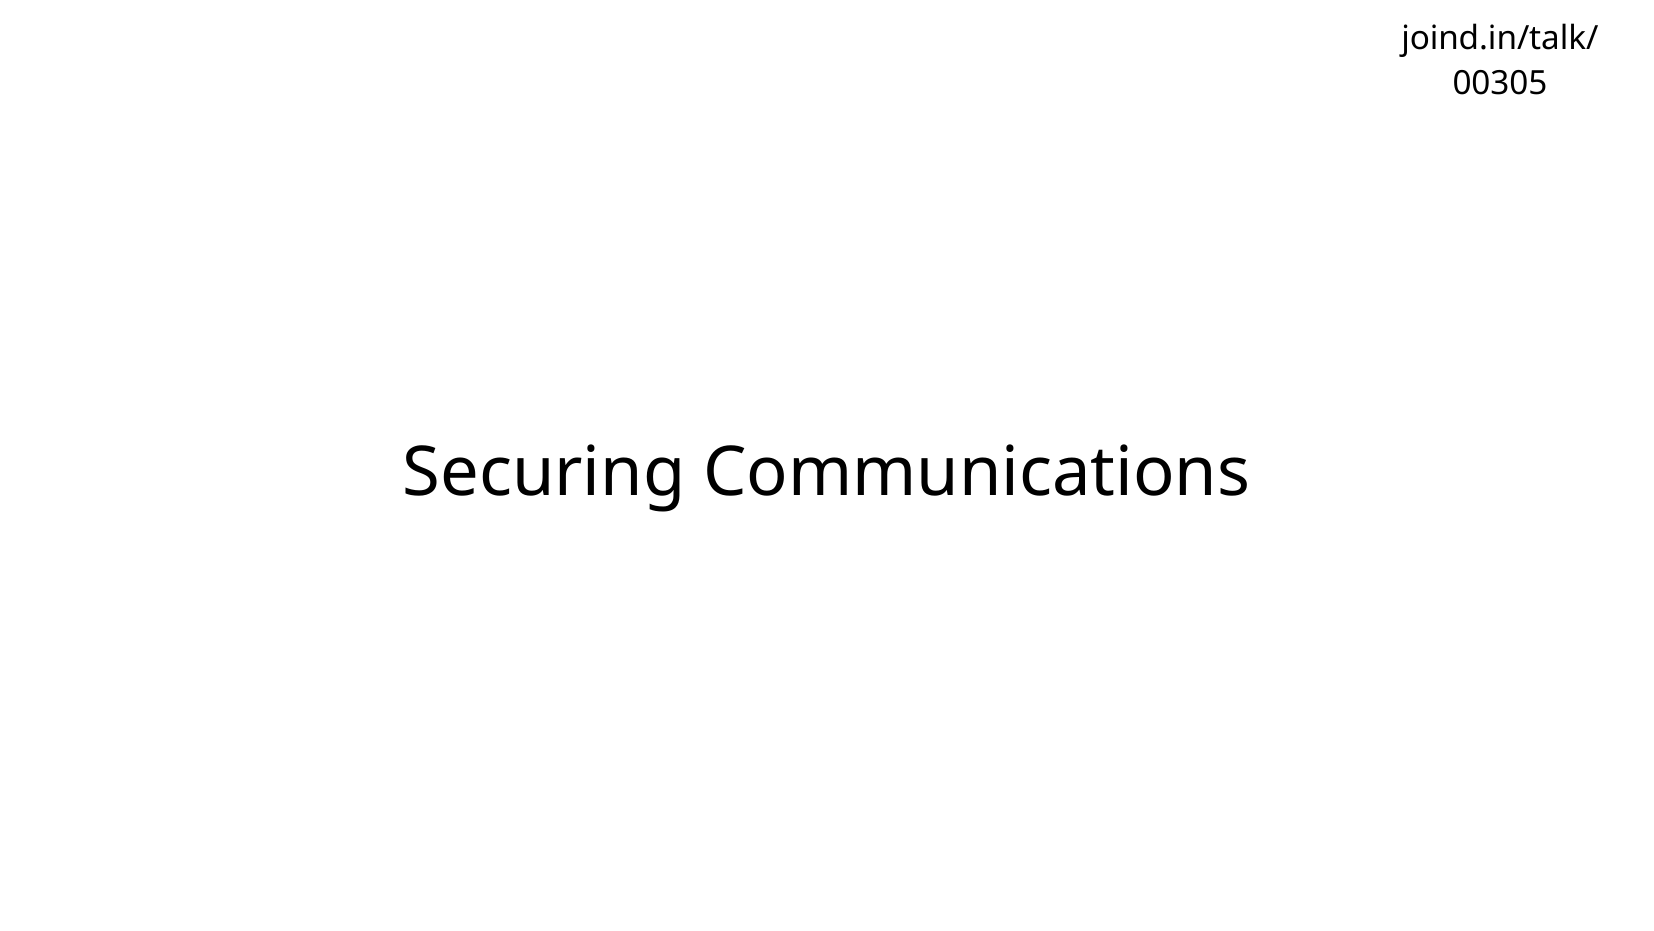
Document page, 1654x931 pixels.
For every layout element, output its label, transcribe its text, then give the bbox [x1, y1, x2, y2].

title Securing Communications [82, 391, 1571, 547]
